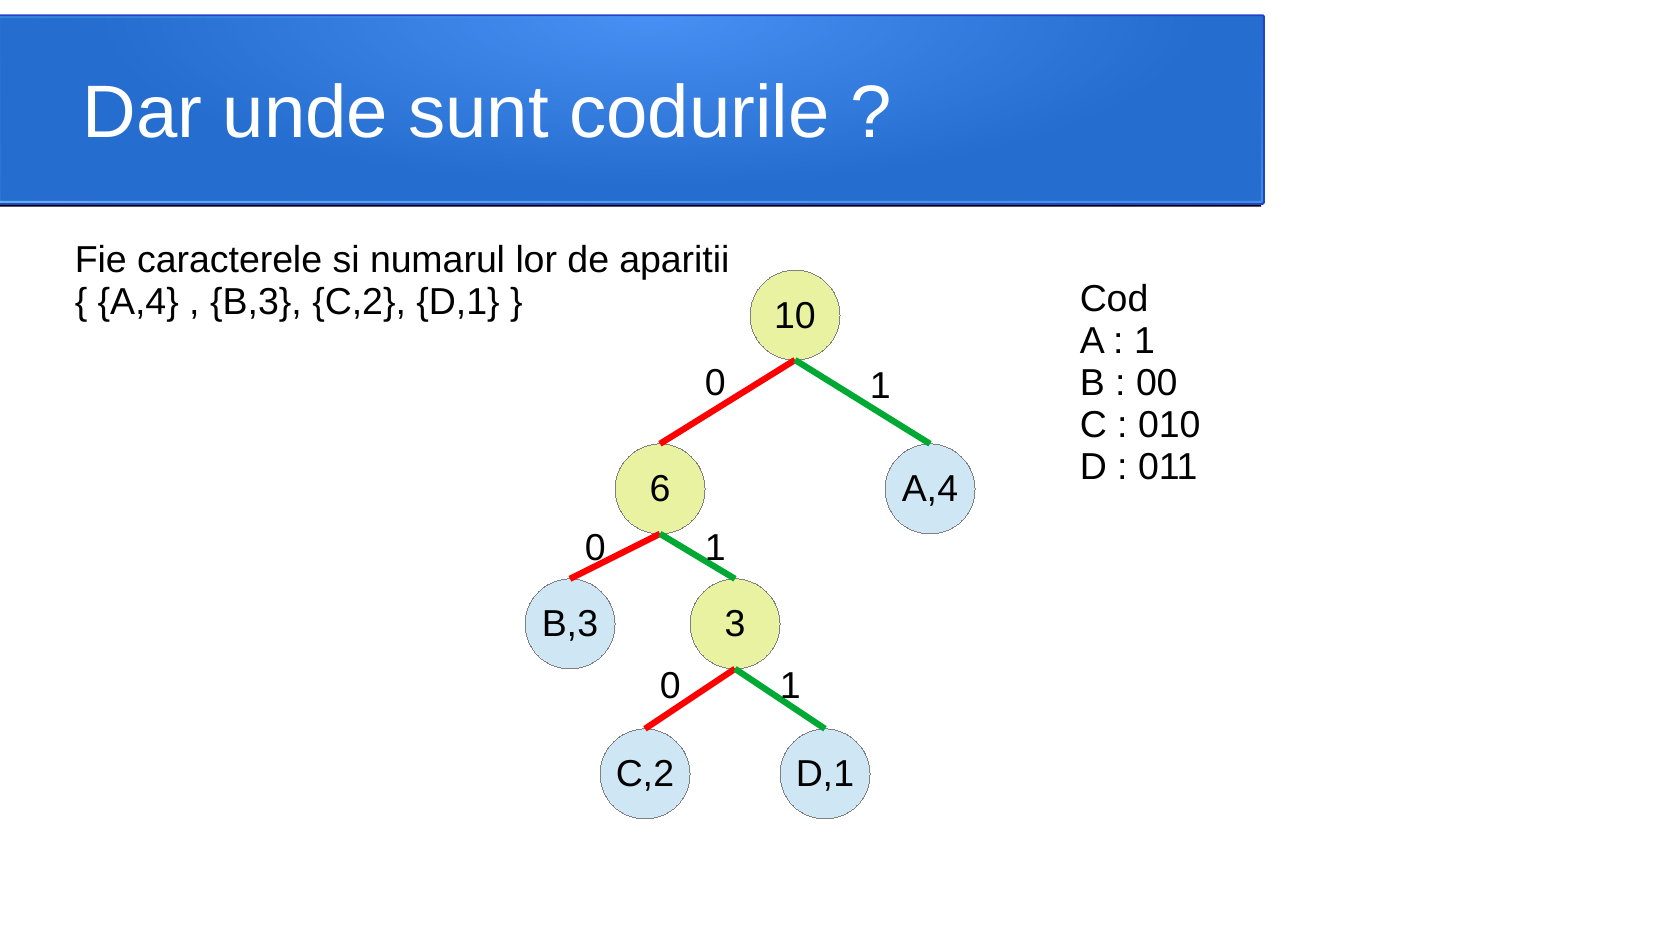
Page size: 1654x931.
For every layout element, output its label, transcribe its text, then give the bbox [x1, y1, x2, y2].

text_box Cod A : 1 B : 00 C : 010 D : 011 [1065, 270, 1471, 495]
text_box 0 [645, 656, 691, 714]
text_box 3 [690, 578, 781, 669]
text_box 1 [690, 518, 736, 576]
text_box D,1 [780, 728, 871, 819]
text_box 6 [615, 443, 706, 534]
text_box A,4 [885, 443, 976, 534]
text_box Fie caracterele si numarul lor de aparitii { {A,4} , {B,3}, {C,2}, {D,1} } [60, 231, 1051, 331]
title Dar unde sunt codurile ? [82, 35, 1235, 189]
text_box 0 [690, 353, 736, 411]
text_box C,2 [600, 728, 691, 819]
text_box 10 [750, 270, 841, 360]
text_box B,3 [525, 578, 616, 669]
text_box 1 [855, 356, 901, 414]
text_box 1 [765, 656, 811, 714]
text_box 0 [570, 518, 616, 576]
